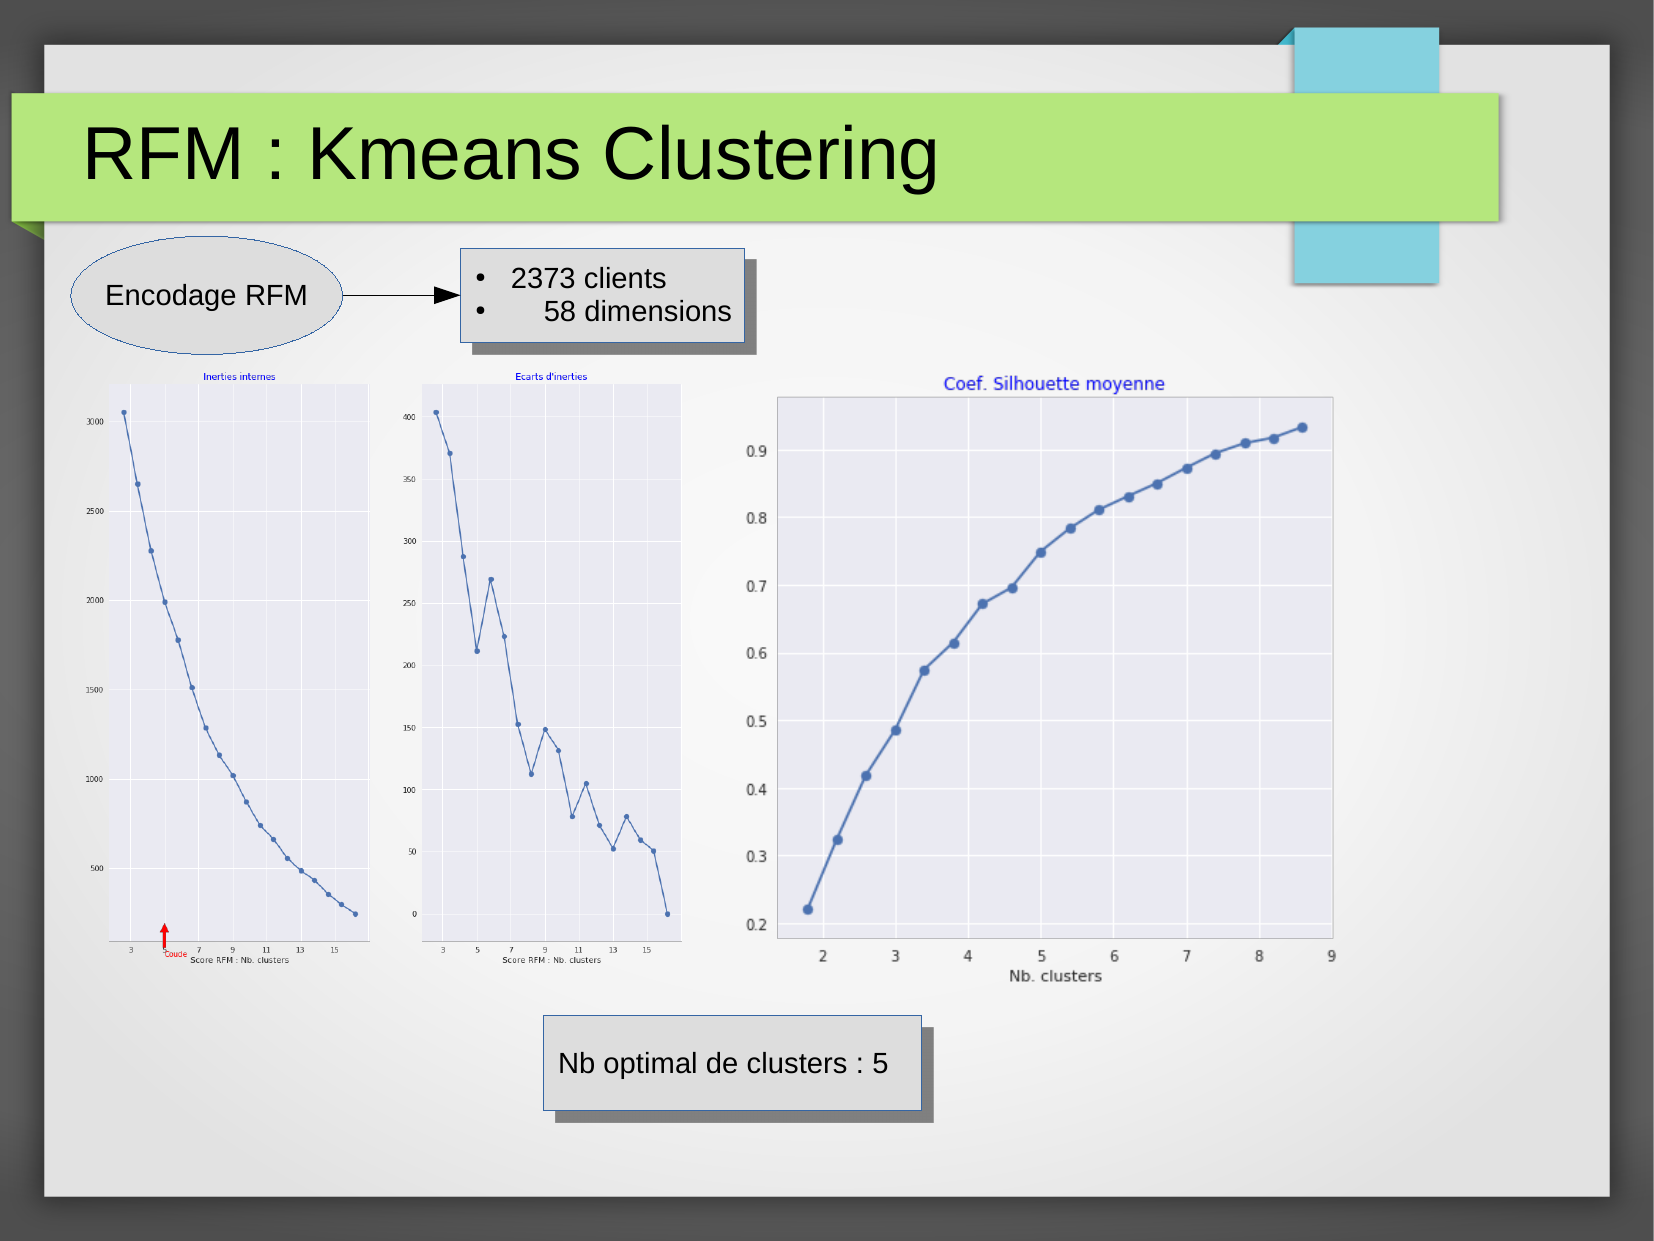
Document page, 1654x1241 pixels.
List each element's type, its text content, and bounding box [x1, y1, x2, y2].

title RFM : Kmeans Clustering [82, 94, 1477, 213]
text_box Encodage RFM [70, 236, 343, 355]
text_box 2373 clients 58 dimensions [460, 248, 745, 343]
picture [0, 0, 1654, 1241]
text_box Nb optimal de clusters : 5 [543, 1015, 922, 1111]
